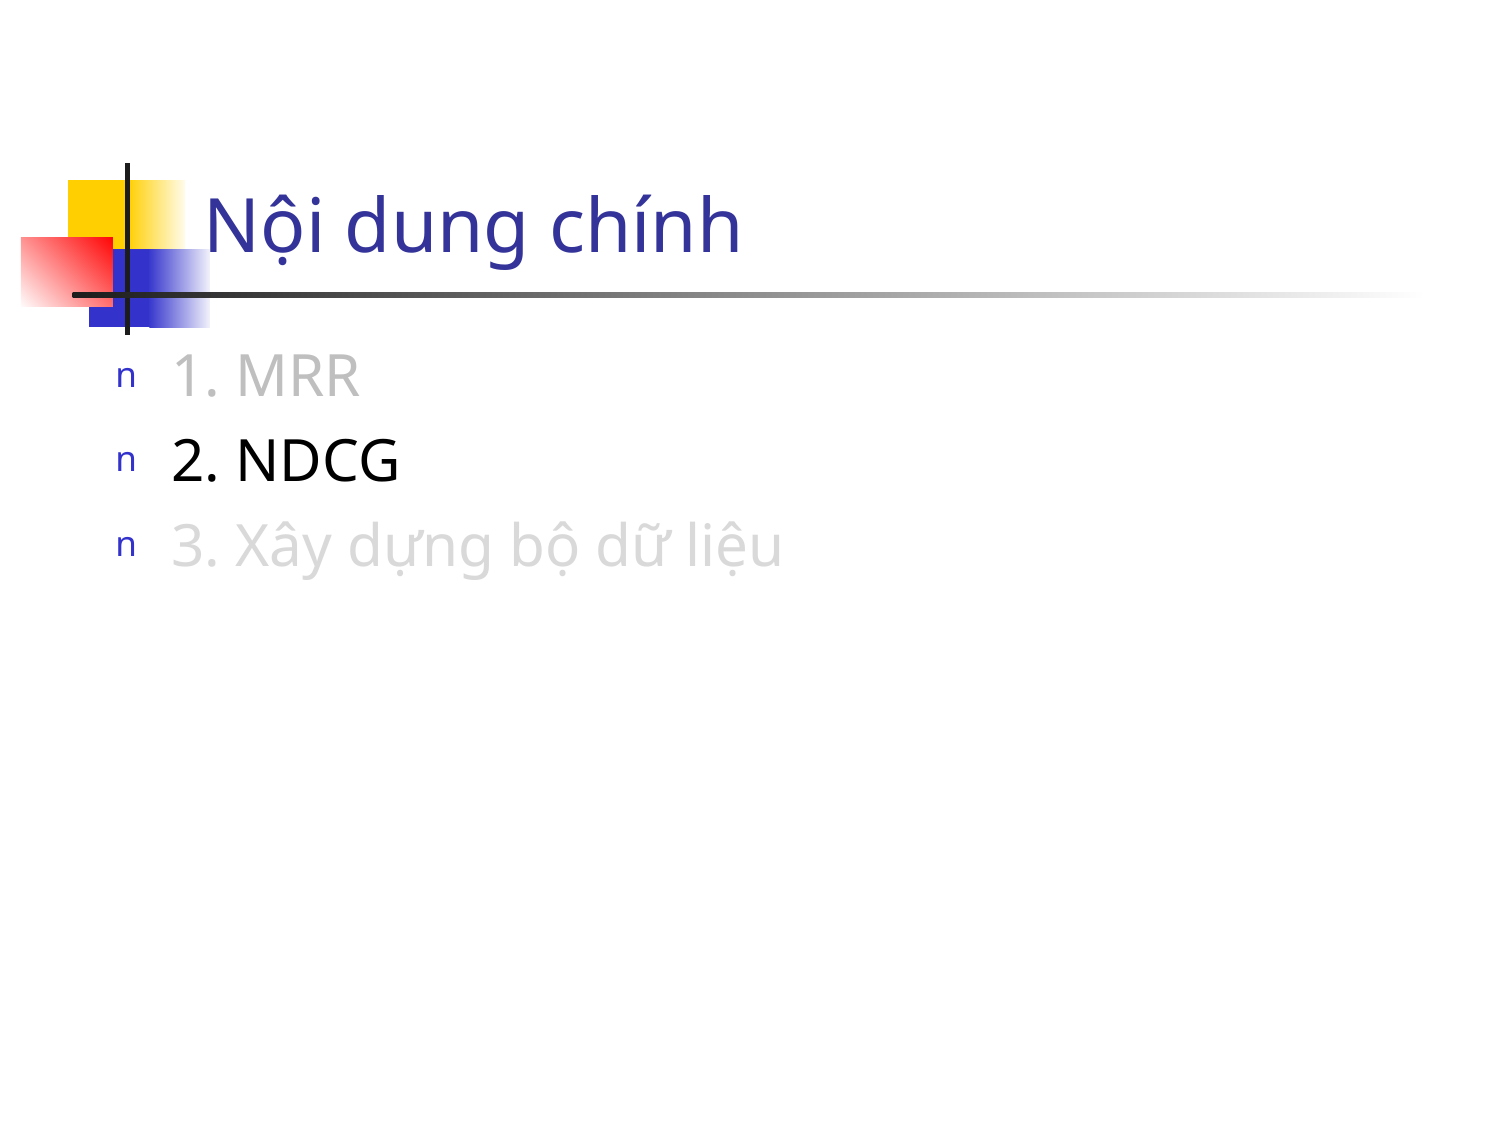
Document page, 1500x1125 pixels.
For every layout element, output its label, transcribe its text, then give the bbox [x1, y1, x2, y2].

text_box 1. MRR 2. NDCG 3. Xây dựng bộ dữ liệu [100, 331, 1469, 1007]
title Nội dung chính [188, 35, 1468, 275]
